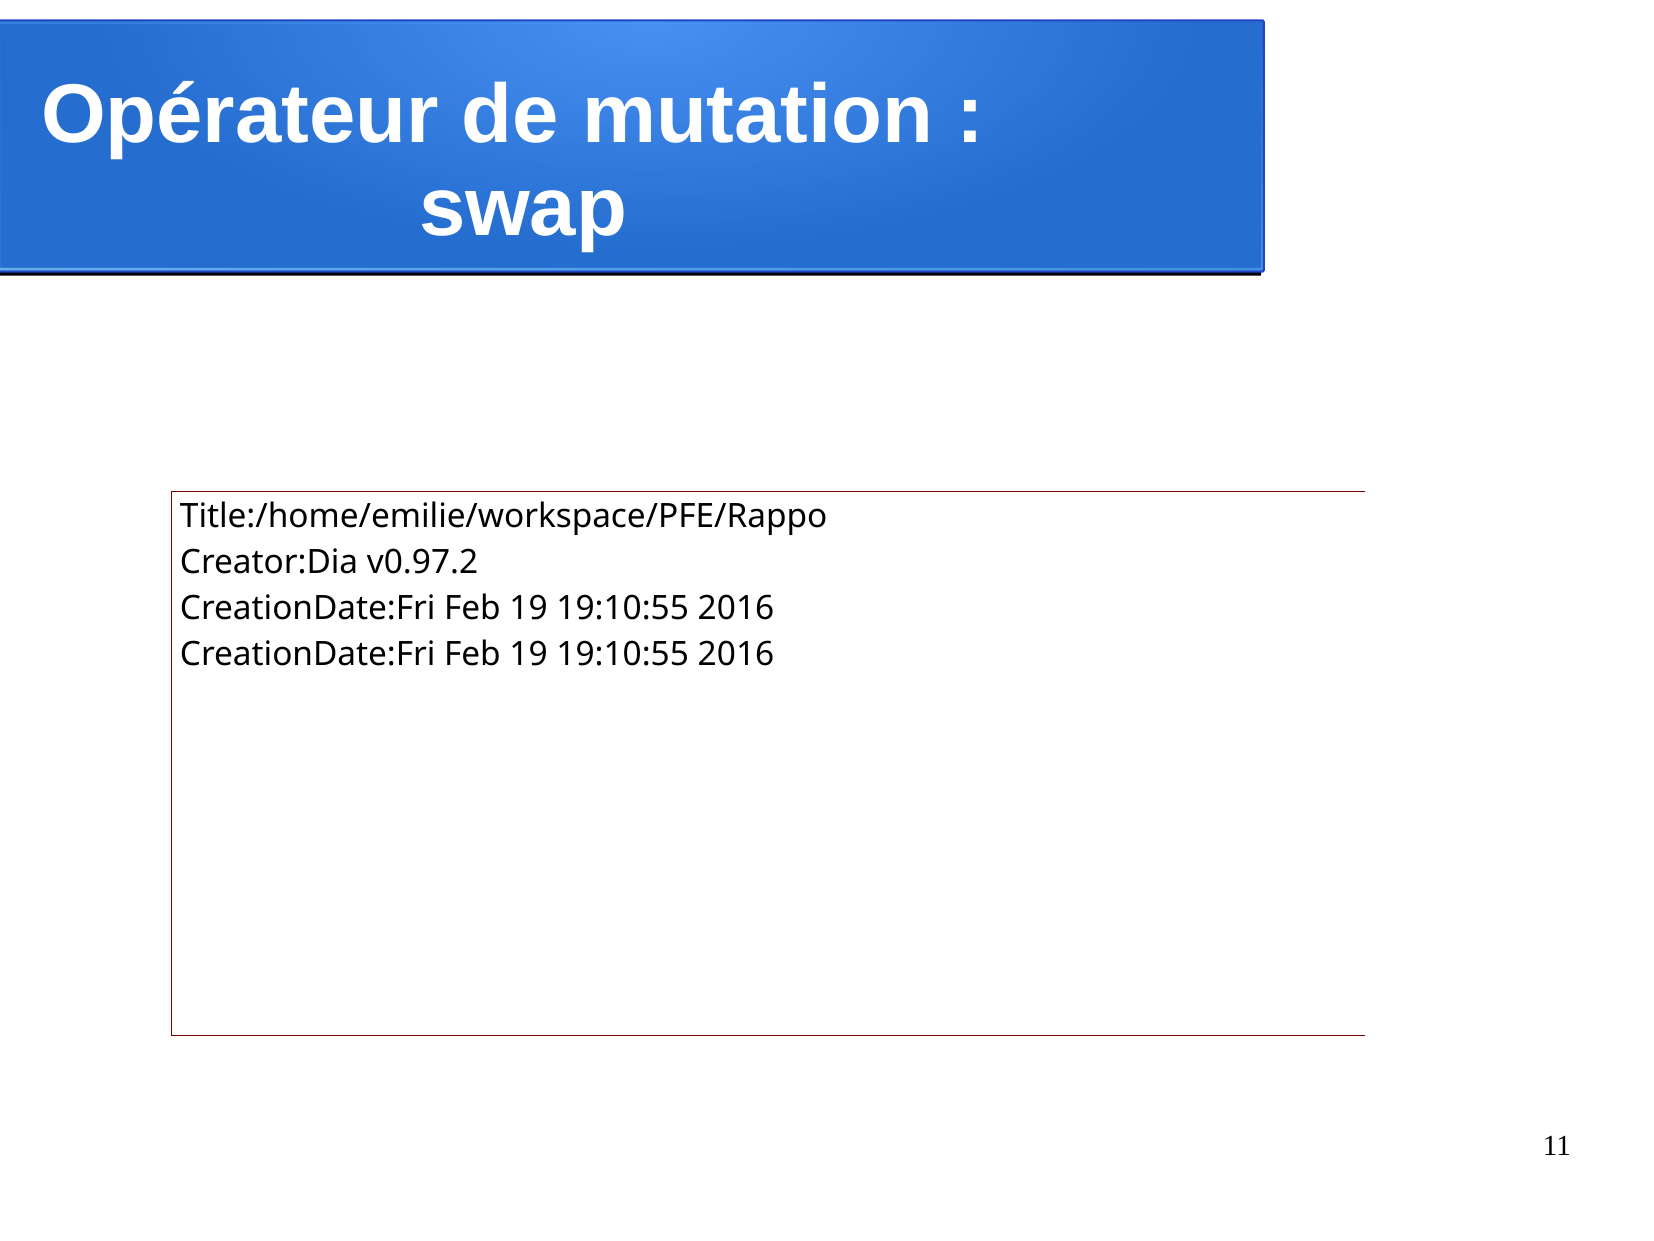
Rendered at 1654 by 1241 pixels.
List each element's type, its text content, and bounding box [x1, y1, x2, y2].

picture [169, 489, 1366, 1036]
text_box Opérateur de mutation : swap [26, 60, 1021, 355]
